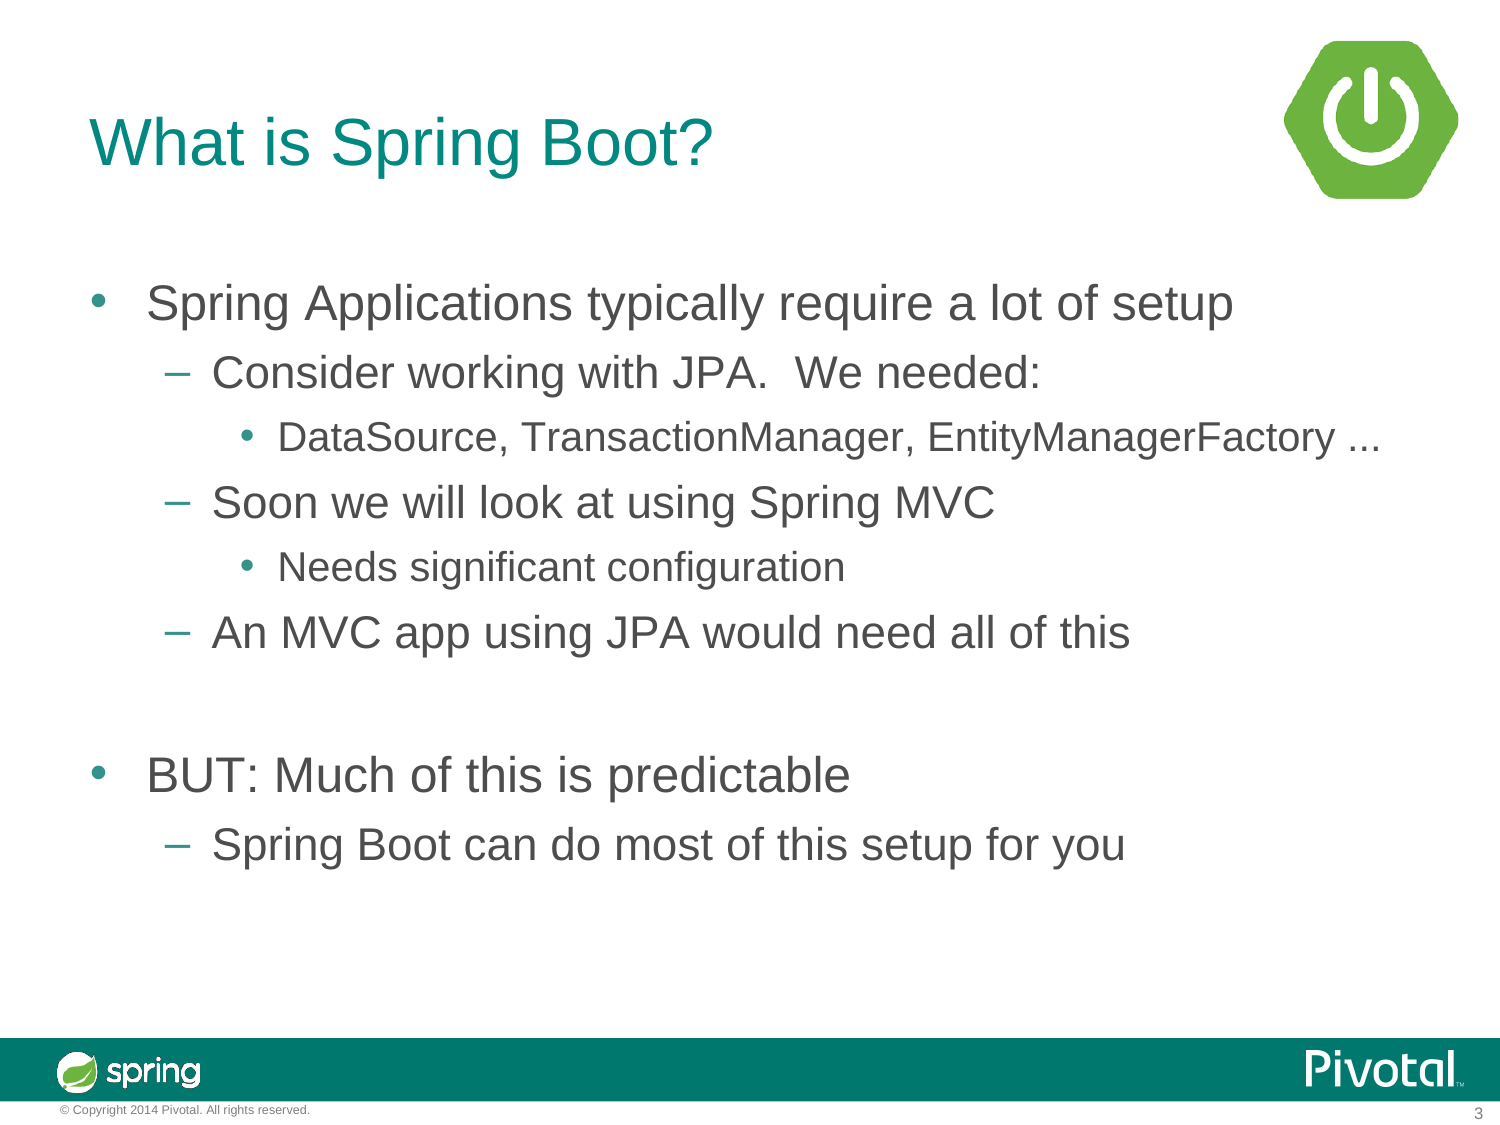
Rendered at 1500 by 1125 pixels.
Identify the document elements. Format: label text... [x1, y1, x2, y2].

picture [32, 1041, 210, 1103]
picture [1279, 27, 1463, 211]
title What is Spring Boot? [75, 45, 1426, 233]
picture [1306, 1050, 1464, 1087]
list Spring Applications typically require a lot of setup Consider working with JPA. We needed: DataSource, TransactionManager, EntityManagerFactory ... Soon we will look at using Spring MVC Needs significant configuration An MVC app using JPA would need all of this BUT: Much of this is predictable Spring Boot can do most of this setup for you [75, 262, 1426, 928]
